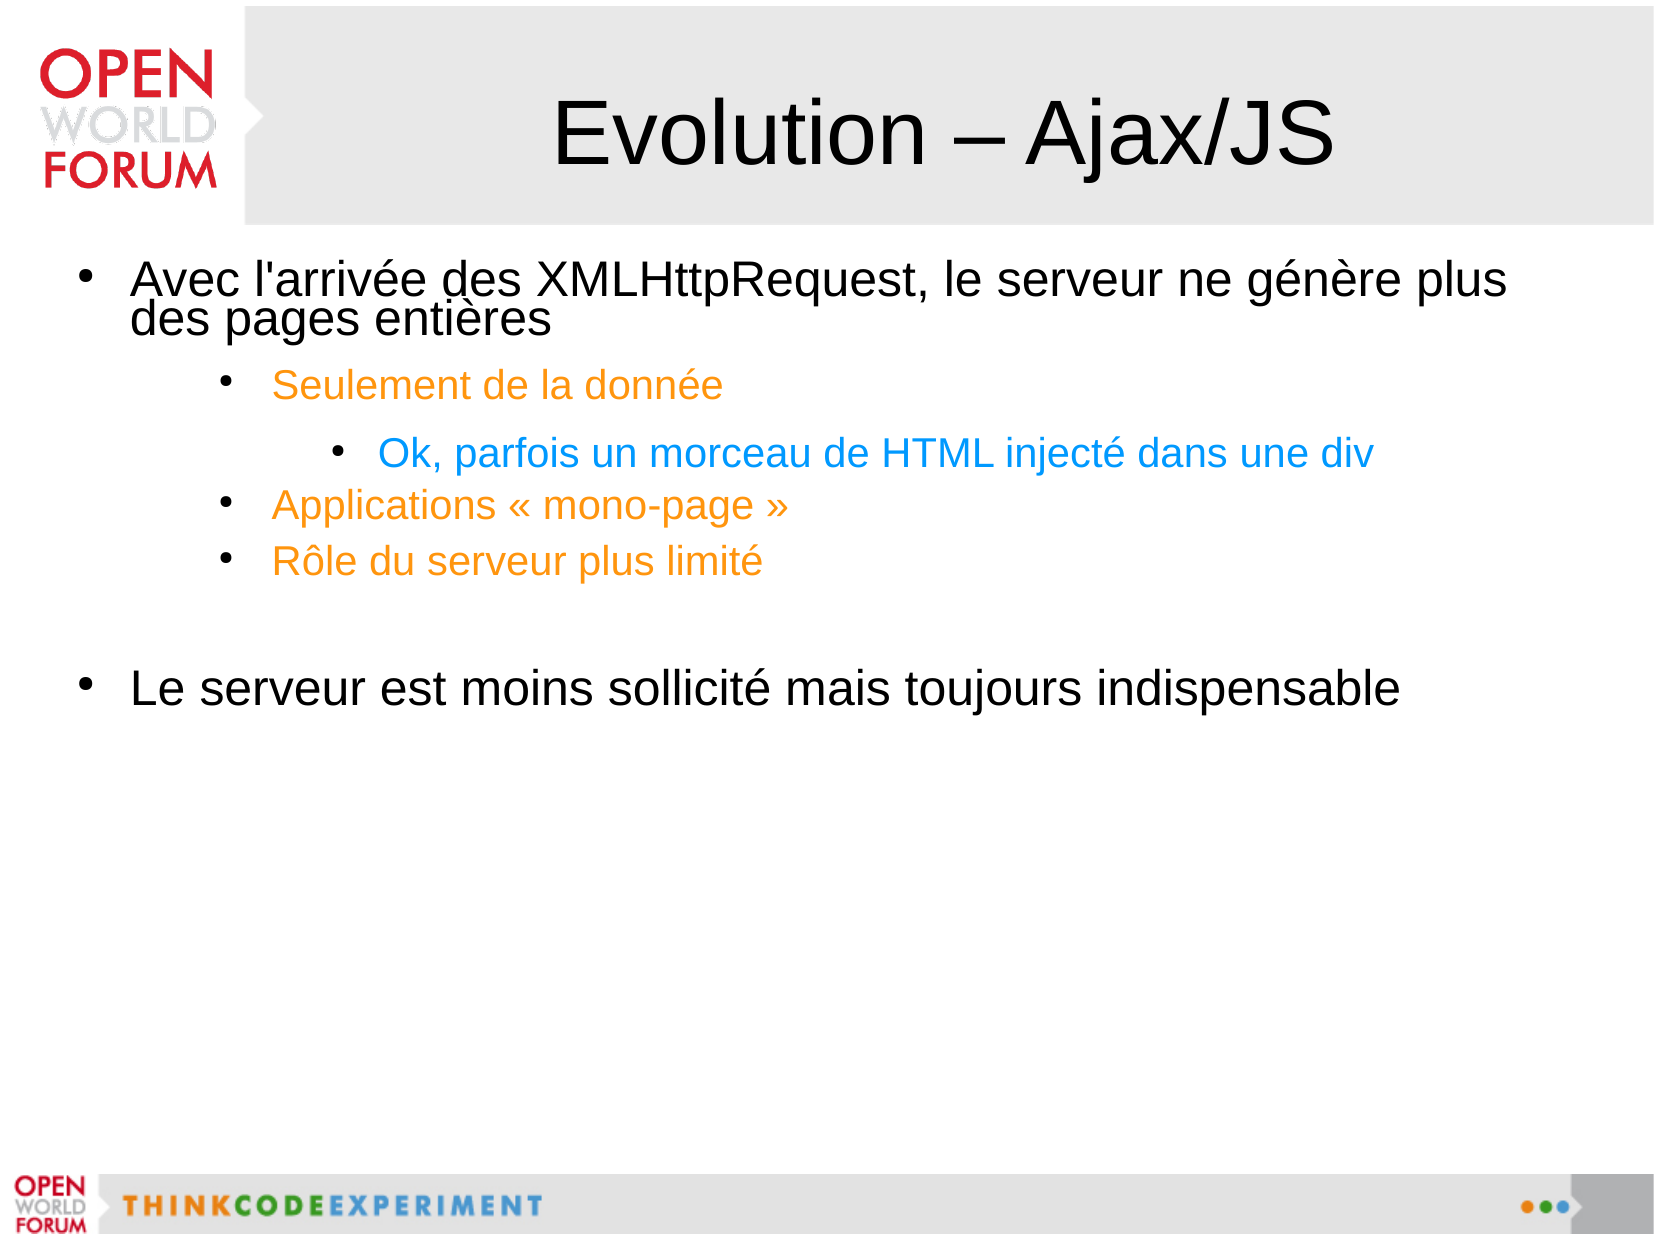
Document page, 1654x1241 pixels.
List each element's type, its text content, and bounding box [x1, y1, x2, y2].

title Evolution – Ajax/JS [295, 29, 1595, 237]
list Avec l'arrivée des XMLHttpRequest, le serveur ne génère plus des pages entières Seulement de la donnée Ok, parfois un morceau de HTML injecté dans une div Applications « mono-page » Rôle du serveur plus limité Le serveur est moins sollicité mais toujours indispensable [59, 265, 1548, 1085]
picture [0, 1174, 1654, 1234]
picture [11, 6, 1654, 225]
